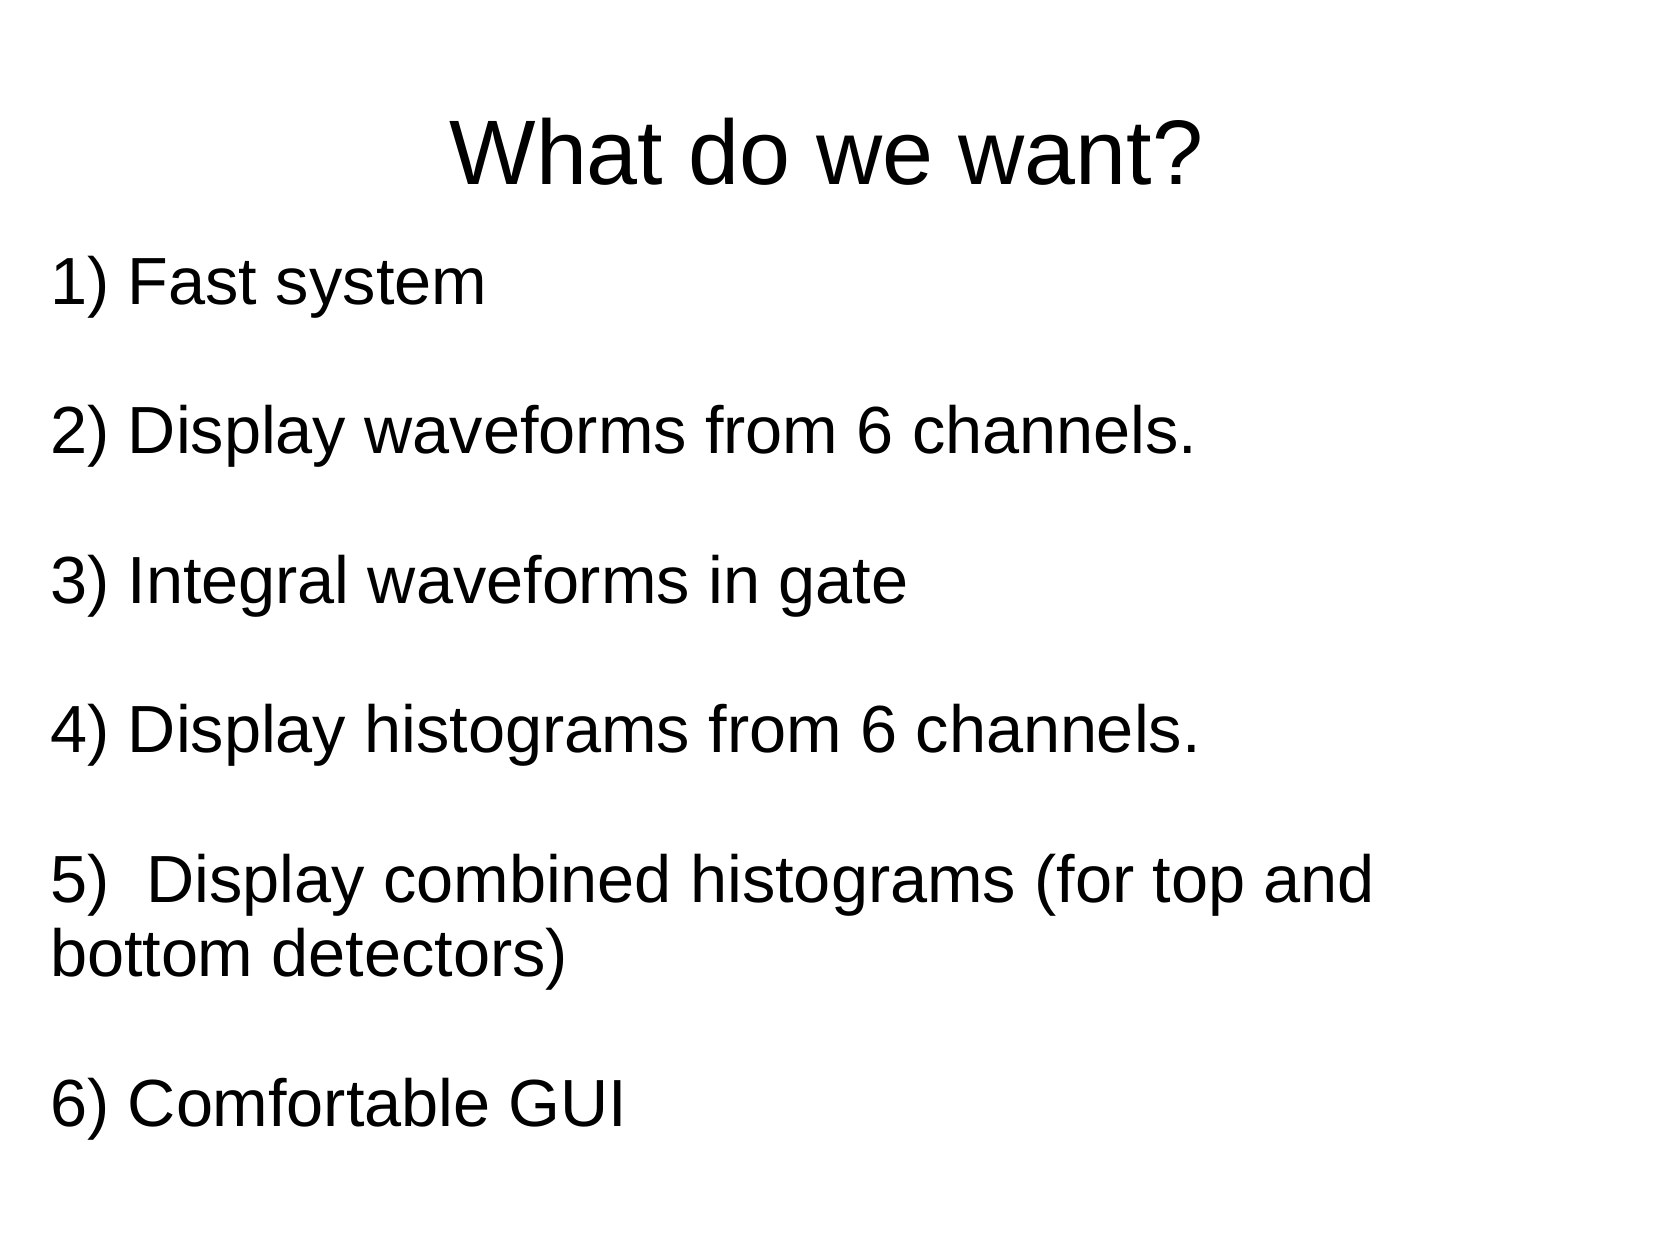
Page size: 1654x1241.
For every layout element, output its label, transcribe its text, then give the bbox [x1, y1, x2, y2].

text_box 1) Fast system 2) Display waveforms from 6 channels. 3) Integral waveforms in gate 4) Display histograms from 6 channels. 5) Display combined histograms (for top and bottom detectors) 6) Comfortable GUI [35, 236, 1607, 1241]
title What do we want? [82, 49, 1571, 236]
